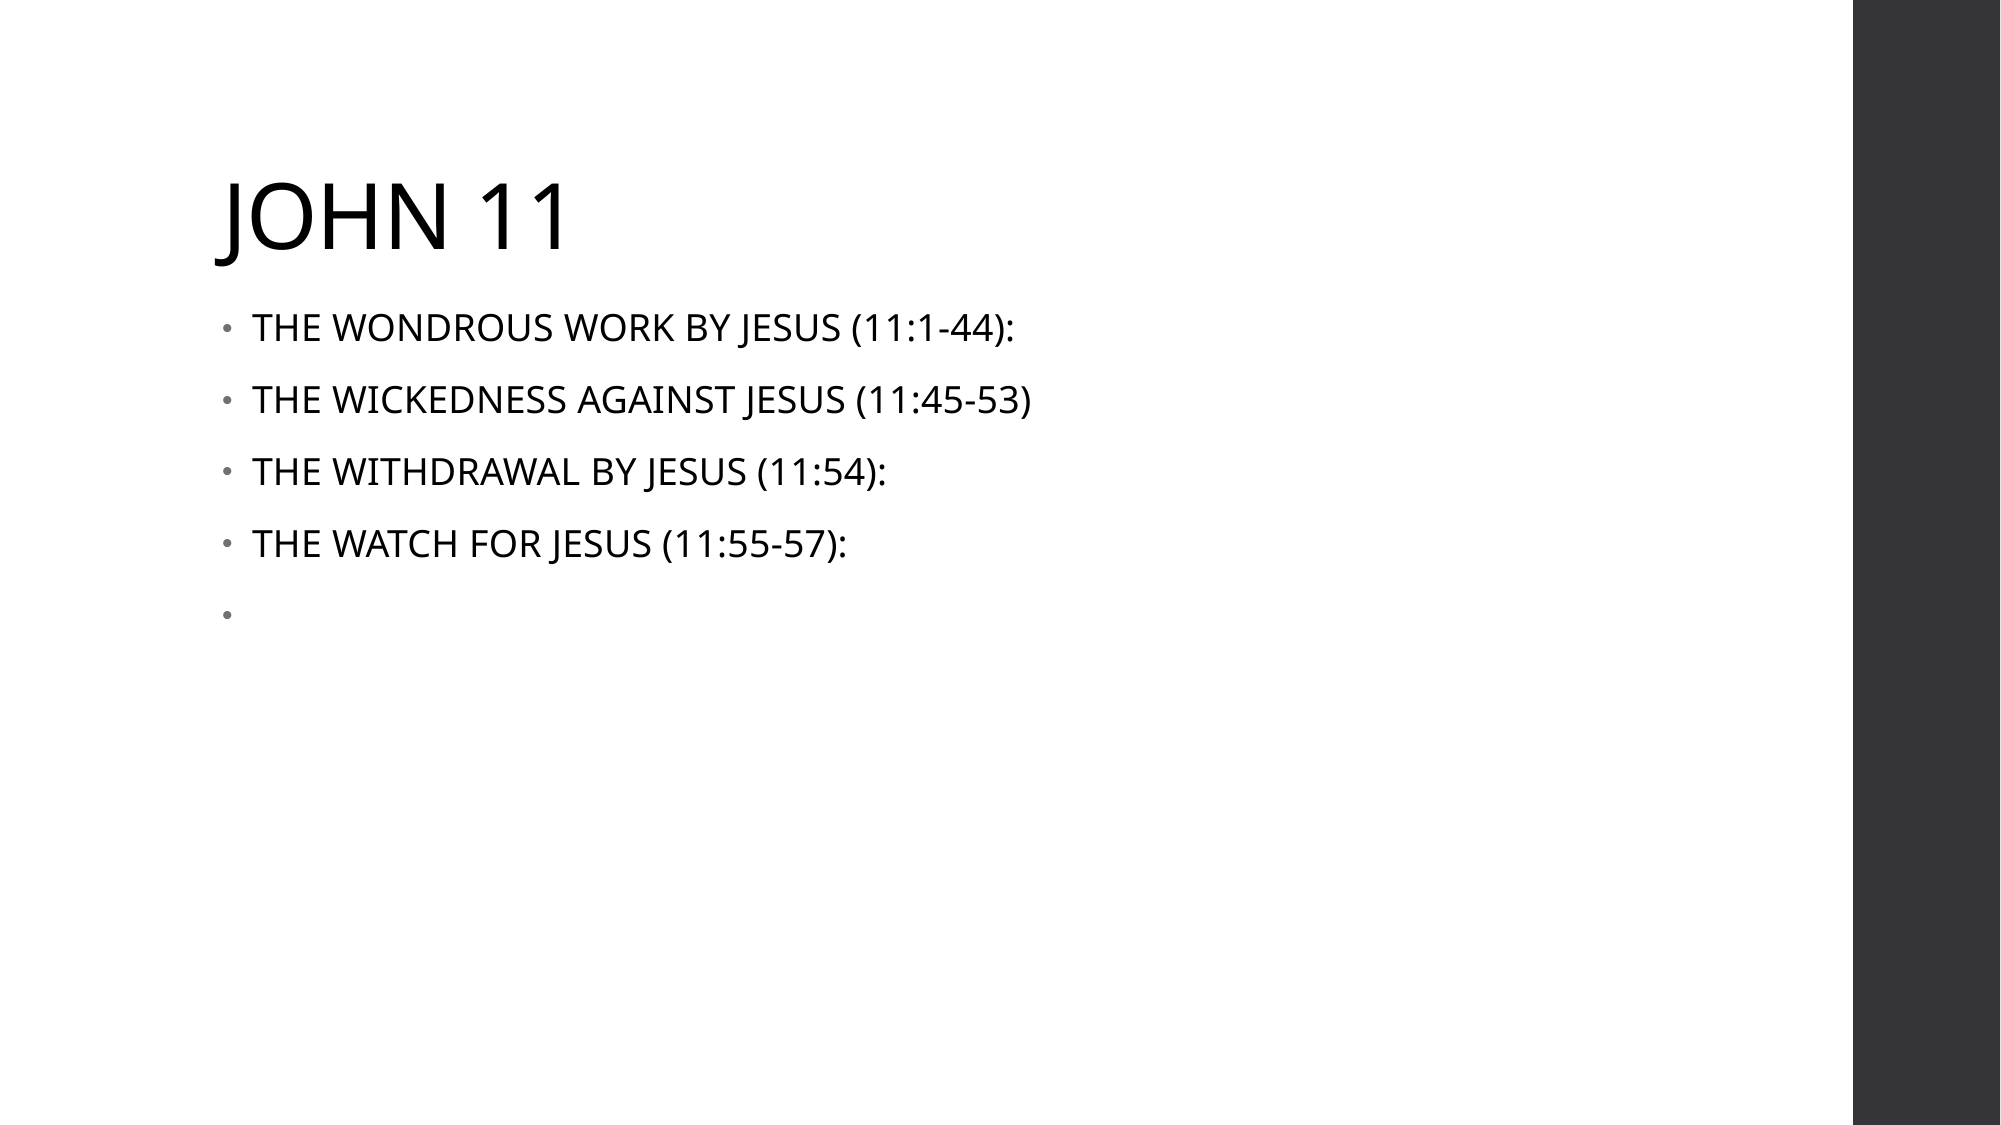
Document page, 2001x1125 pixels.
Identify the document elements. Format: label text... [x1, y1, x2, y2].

title JOHN 11 [206, 60, 1797, 278]
list THE WONDROUS WORK BY JESUS (11:1-44): THE WICKEDNESS AGAINST JESUS (11:45-53) THE WITHDRAWAL BY JESUS (11:54): THE WATCH FOR JESUS (11:55-57): [206, 299, 1617, 1014]
